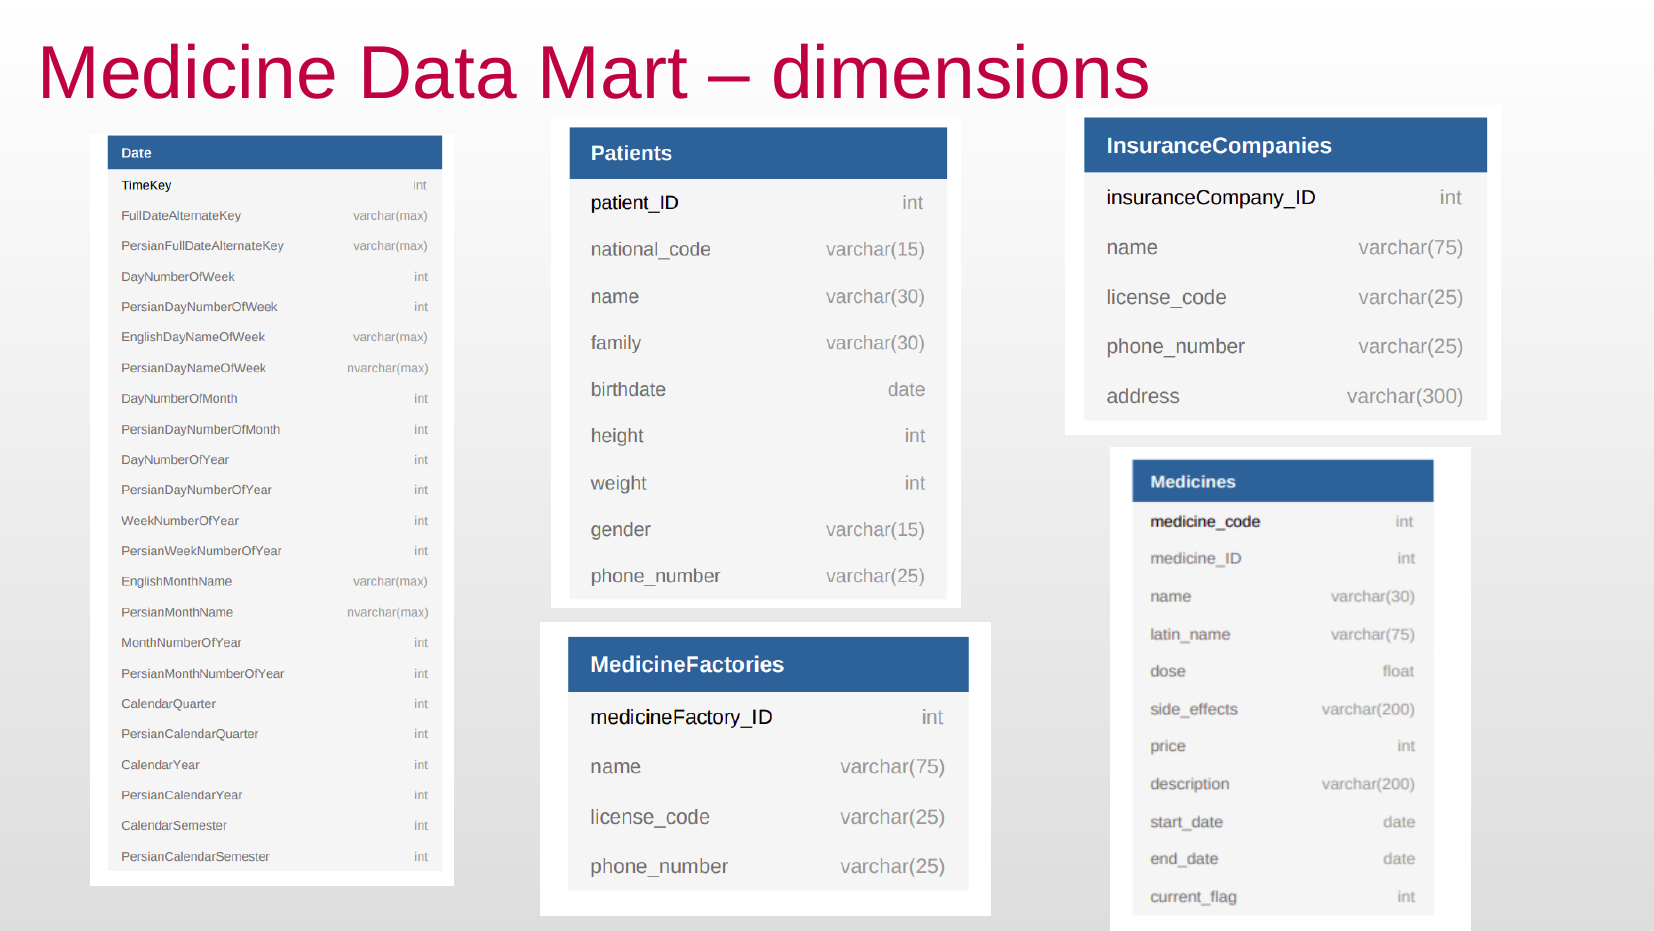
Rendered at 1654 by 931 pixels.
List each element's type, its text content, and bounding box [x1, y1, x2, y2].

picture [1065, 105, 1501, 436]
picture [90, 134, 454, 886]
picture [1110, 447, 1471, 931]
picture [540, 622, 991, 916]
picture [551, 119, 961, 608]
title Medicine Data Mart – dimensions [37, 0, 1186, 176]
